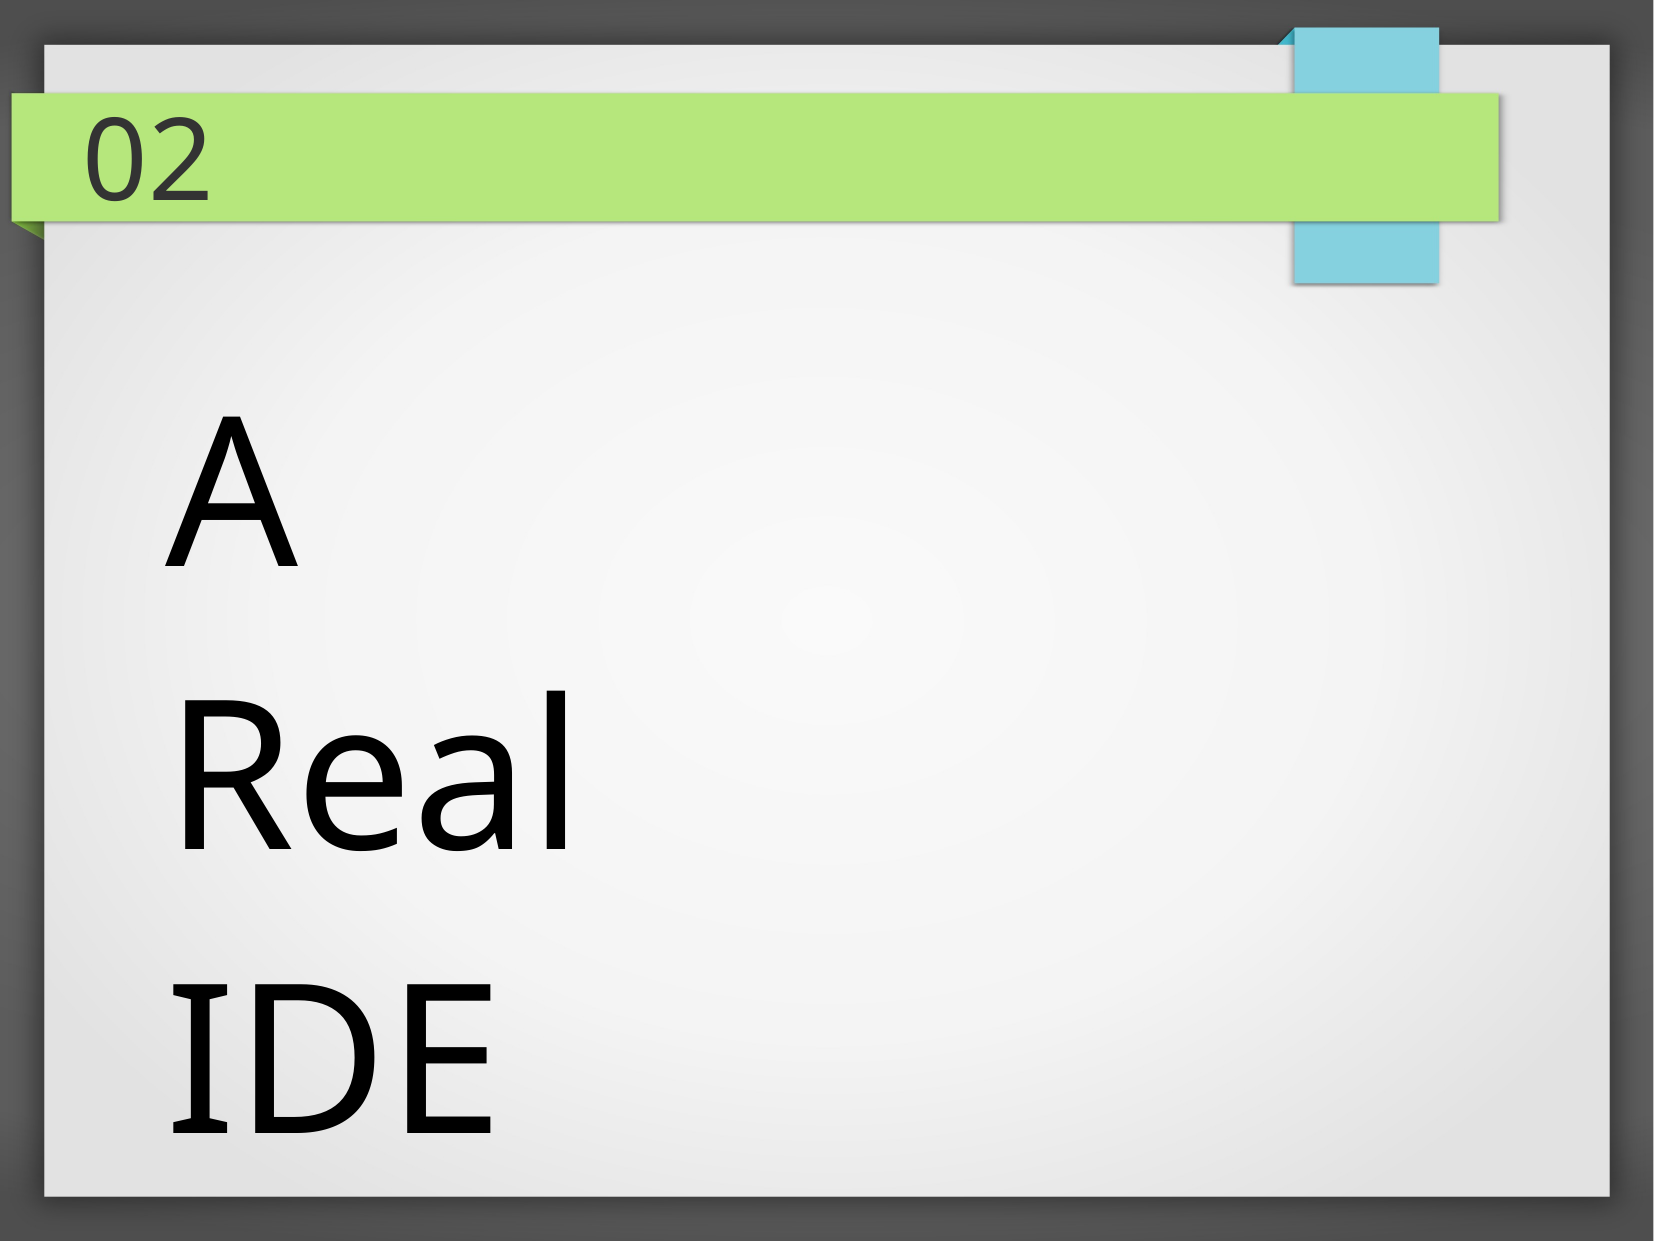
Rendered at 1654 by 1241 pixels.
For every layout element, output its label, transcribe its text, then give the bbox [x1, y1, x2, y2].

picture [0, 0, 1654, 1241]
subtitle A Real IDE [165, 343, 1538, 1052]
title 02 [82, 102, 1465, 209]
